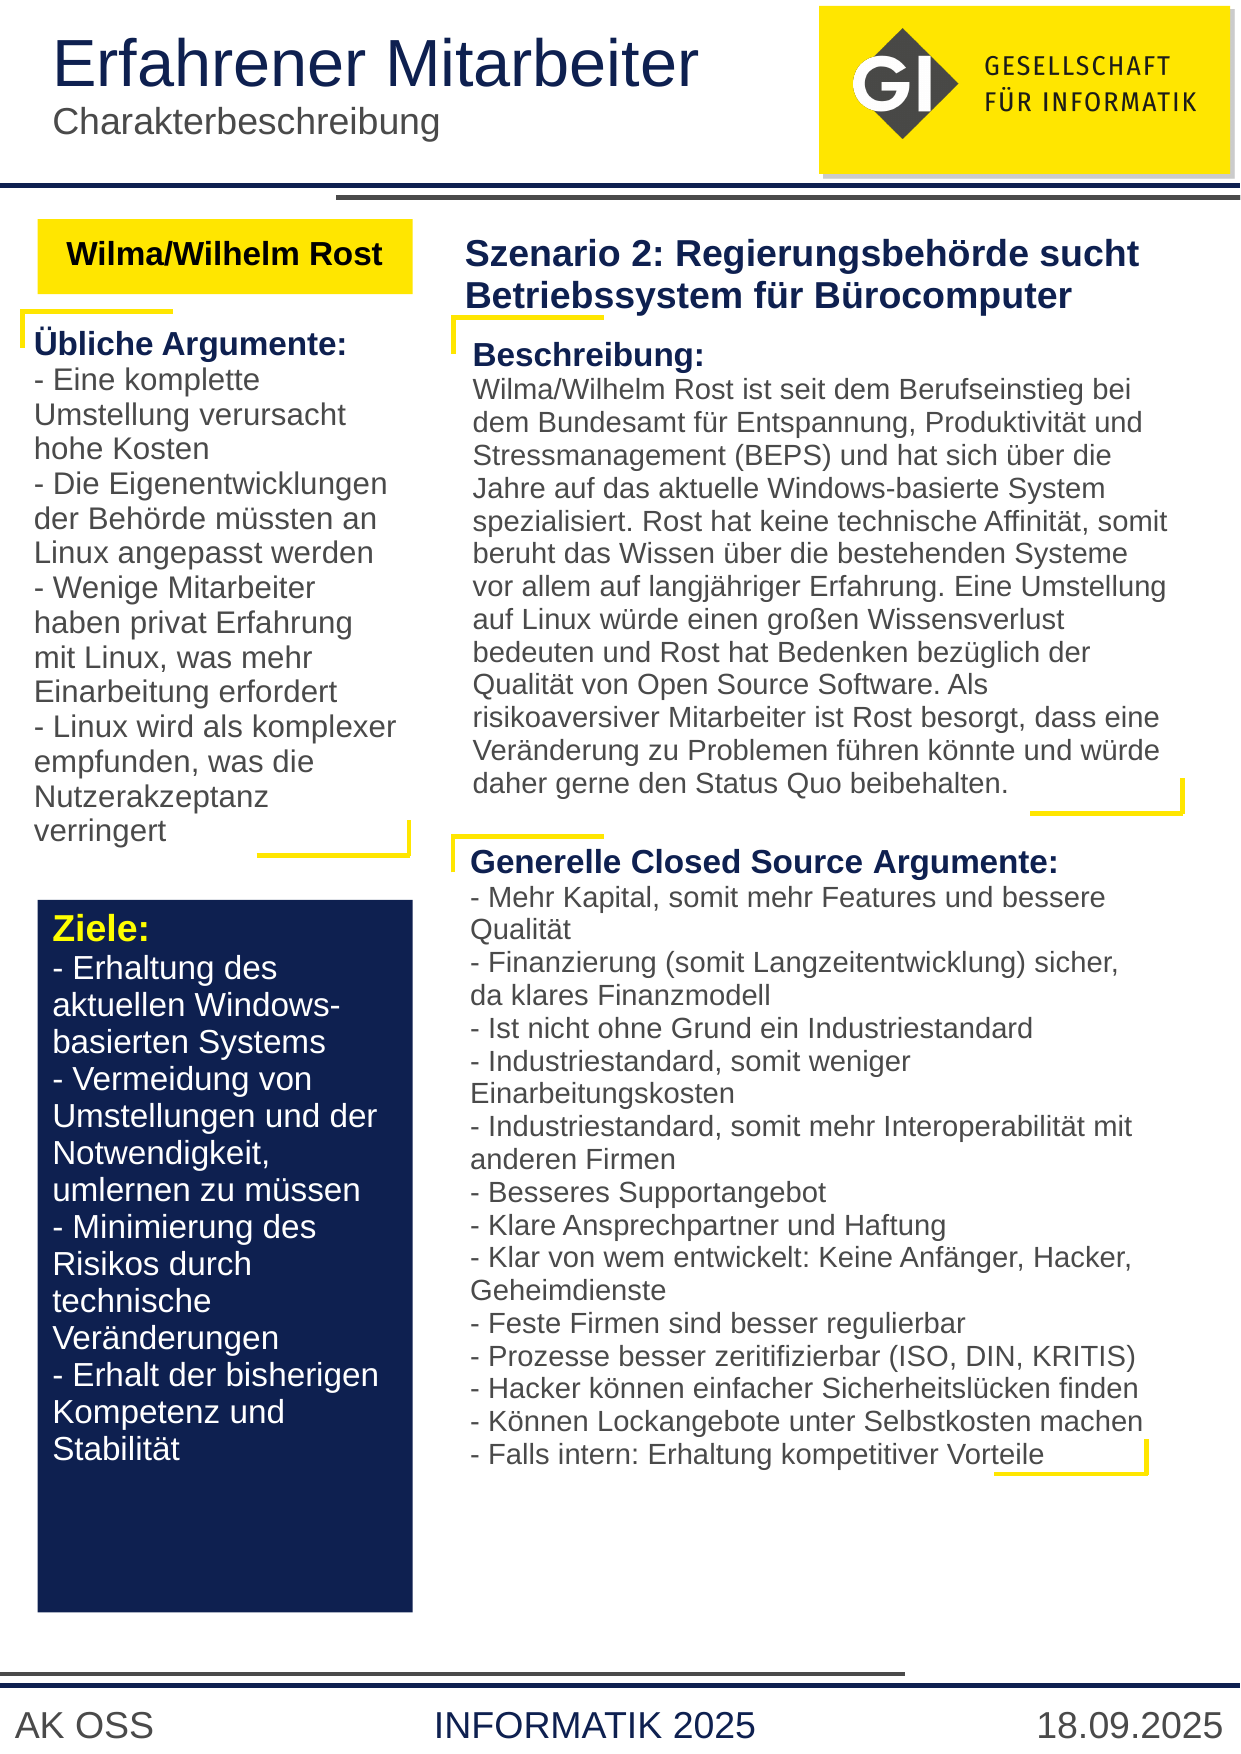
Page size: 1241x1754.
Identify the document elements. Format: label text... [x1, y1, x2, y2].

text_box AK OSS [0, 1697, 170, 1754]
text_box [819, 5, 1231, 174]
text_box [37, 219, 413, 228]
text_box Szenario 2: Regierungsbehörde sucht Betriebssystem für Bürocomputer [450, 225, 1238, 324]
text_box Beschreibung: Wilma/Wilhelm Rost ist seit dem Berufseinstieg bei dem Bundesamt für Entspannung, Produktivität und Stressmanagement (BEPS) und hat sich über die Jahre auf das aktuelle Windows-basierte System spezialisiert. Rost hat keine technische Affinität, somit beruht das Wissen über die bestehenden Systeme vor allem auf langjähriger Erfahrung. Eine Umstellung auf Linux würde einen großen Wissensverlust bedeuten und Rost hat Bedenken bezüglich der Qualität von Open Source Software. Als risikoaversiver Mitarbeiter ist Rost besorgt, dass eine Veränderung zu Problemen führen könnte und würde daher gerne den Status Quo beibehalten. [457, 328, 1189, 967]
text_box Ziele: - Erhaltung des aktuellen Windows-basierten Systems - Vermeidung von Umstellungen und der Notwendigkeit, umlernen zu müssen - Minimierung des Risikos durch technische Veränderungen - Erhalt der bisherigen Kompetenz und Stabilität [37, 900, 413, 1613]
text_box Übliche Argumente: - Eine komplette Umstellung verursacht hohe Kosten - Die Eigenentwicklungen der Behörde müssten an Linux angepasst werden - Wenige Mitarbeiter haben privat Erfahrung mit Linux, was mehr Einarbeitung erfordert - Linux wird als komplexer empfunden, was die Nutzerakzeptanz verringert [18, 317, 413, 891]
text_box INFORMATIK 2025 [419, 1697, 772, 1754]
text_box Erfahrener Mitarbeiter Charakterbeschreibung [37, 18, 788, 169]
picture [853, 28, 1196, 139]
text_box Generelle Closed Source Argumente: - Mehr Kapital, somit mehr Features und bessere Qualität - Finanzierung (somit Langzeitentwicklung) sicher, da klares Finanzmodell - Ist nicht ohne Grund ein Industriestandard - Industriestandard, somit weniger Einarbeitungskosten - Industriestandard, somit mehr Interoperabilität mit anderen Firmen - Besseres Supportangebot - Klare Ansprechpartner und Haftung - Klar von wem entwickelt: Keine Anfänger, Hacker, Geheimdienste - Feste Firmen sind besser regulierbar - Prozesse besser zeritifizierbar (ISO, DIN, KRITIS) - Hacker können einfacher Sicherheitslücken finden - Können Lockangebote unter Selbstkosten machen - Falls intern: Erhaltung kompetitiver Vorteile [455, 836, 1168, 1565]
text_box Wilma/Wilhelm Rost [0, 228, 450, 317]
text_box 18.09.2025 [1021, 1697, 1239, 1754]
